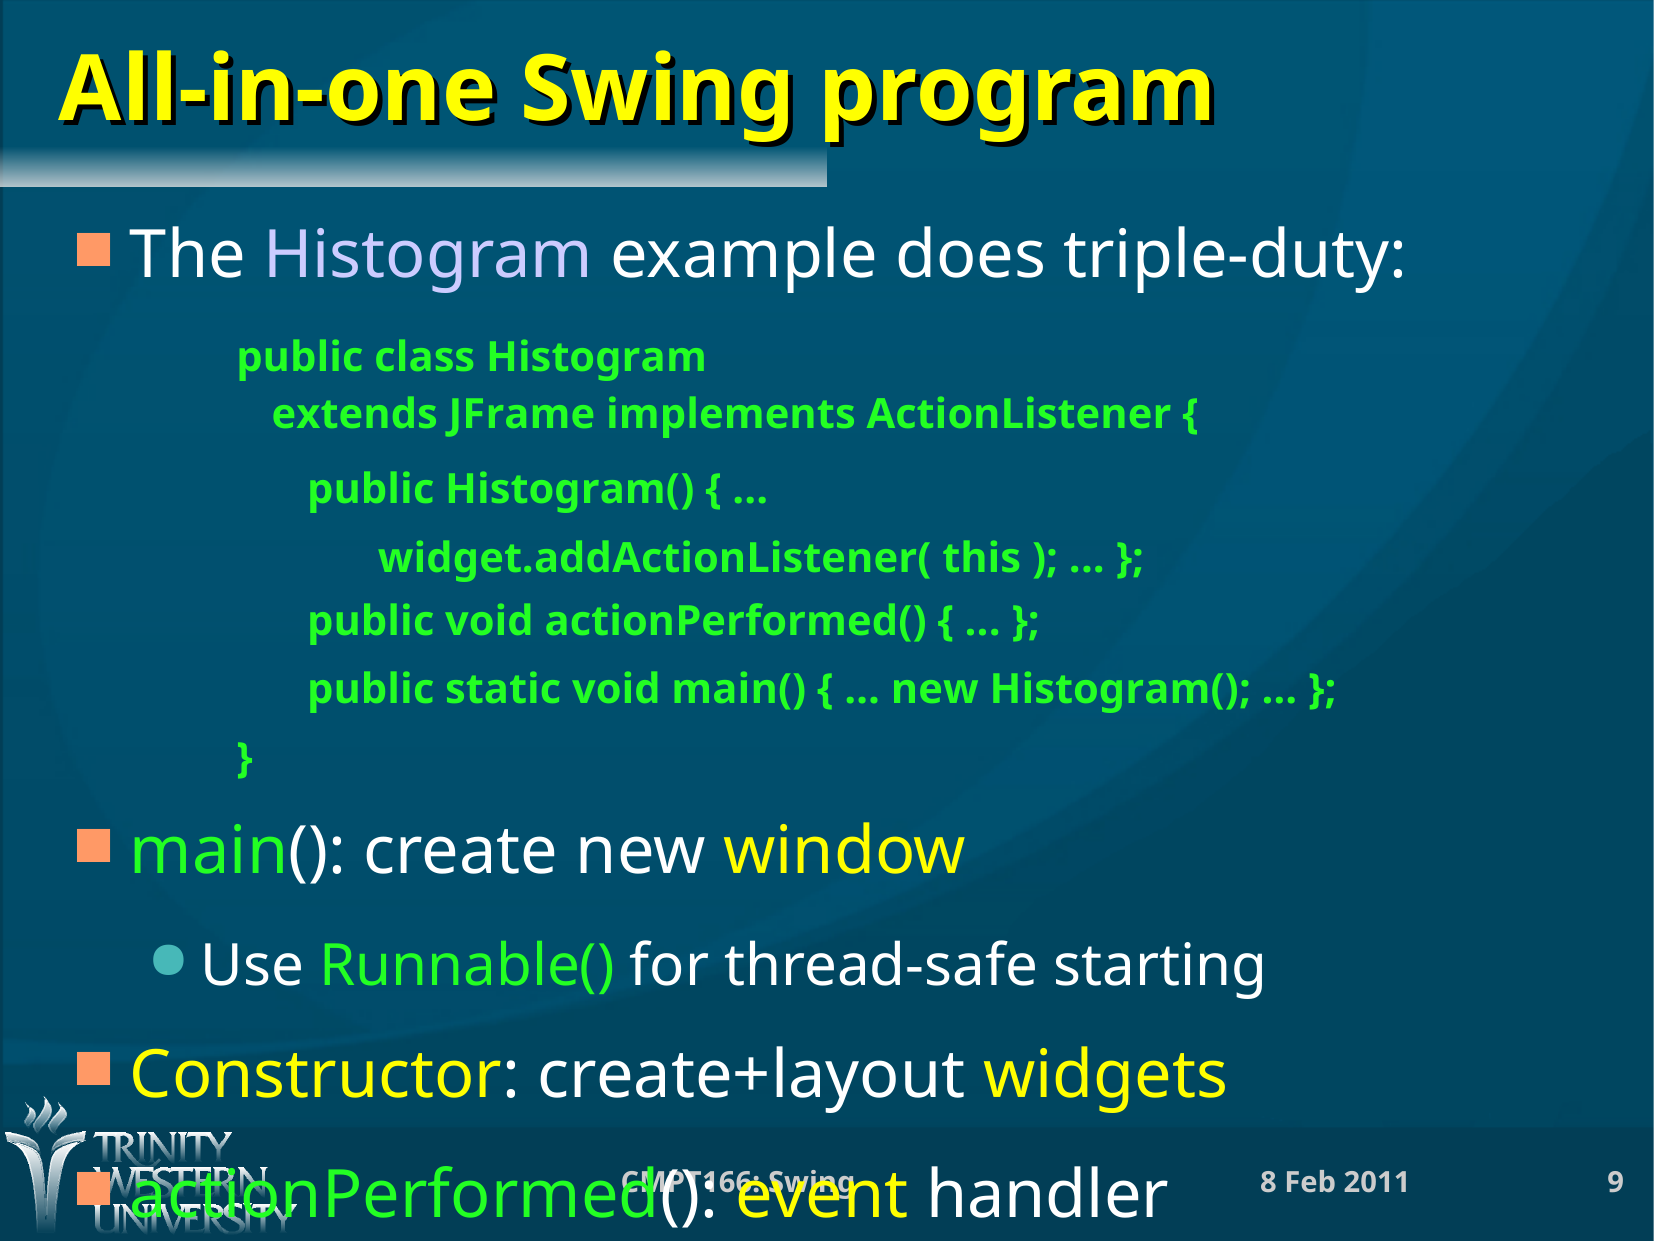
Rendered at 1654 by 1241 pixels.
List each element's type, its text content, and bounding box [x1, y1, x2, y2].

list The Histogram example does triple-duty: public class Histogram extends JFrame implements ActionListener { public Histogram() { ... widget.addActionListener( this ); ... }; public void actionPerformed() { ... }; public static void main() { … new Histogram(); … }; } main(): create new window Use Runnable() for thread-safe starting Constructor: create+layout widgets actionPerformed(): event handler [59, 206, 1625, 1114]
picture [38, 1227, 54, 1232]
title All-in-one Swing program [59, 19, 1595, 148]
